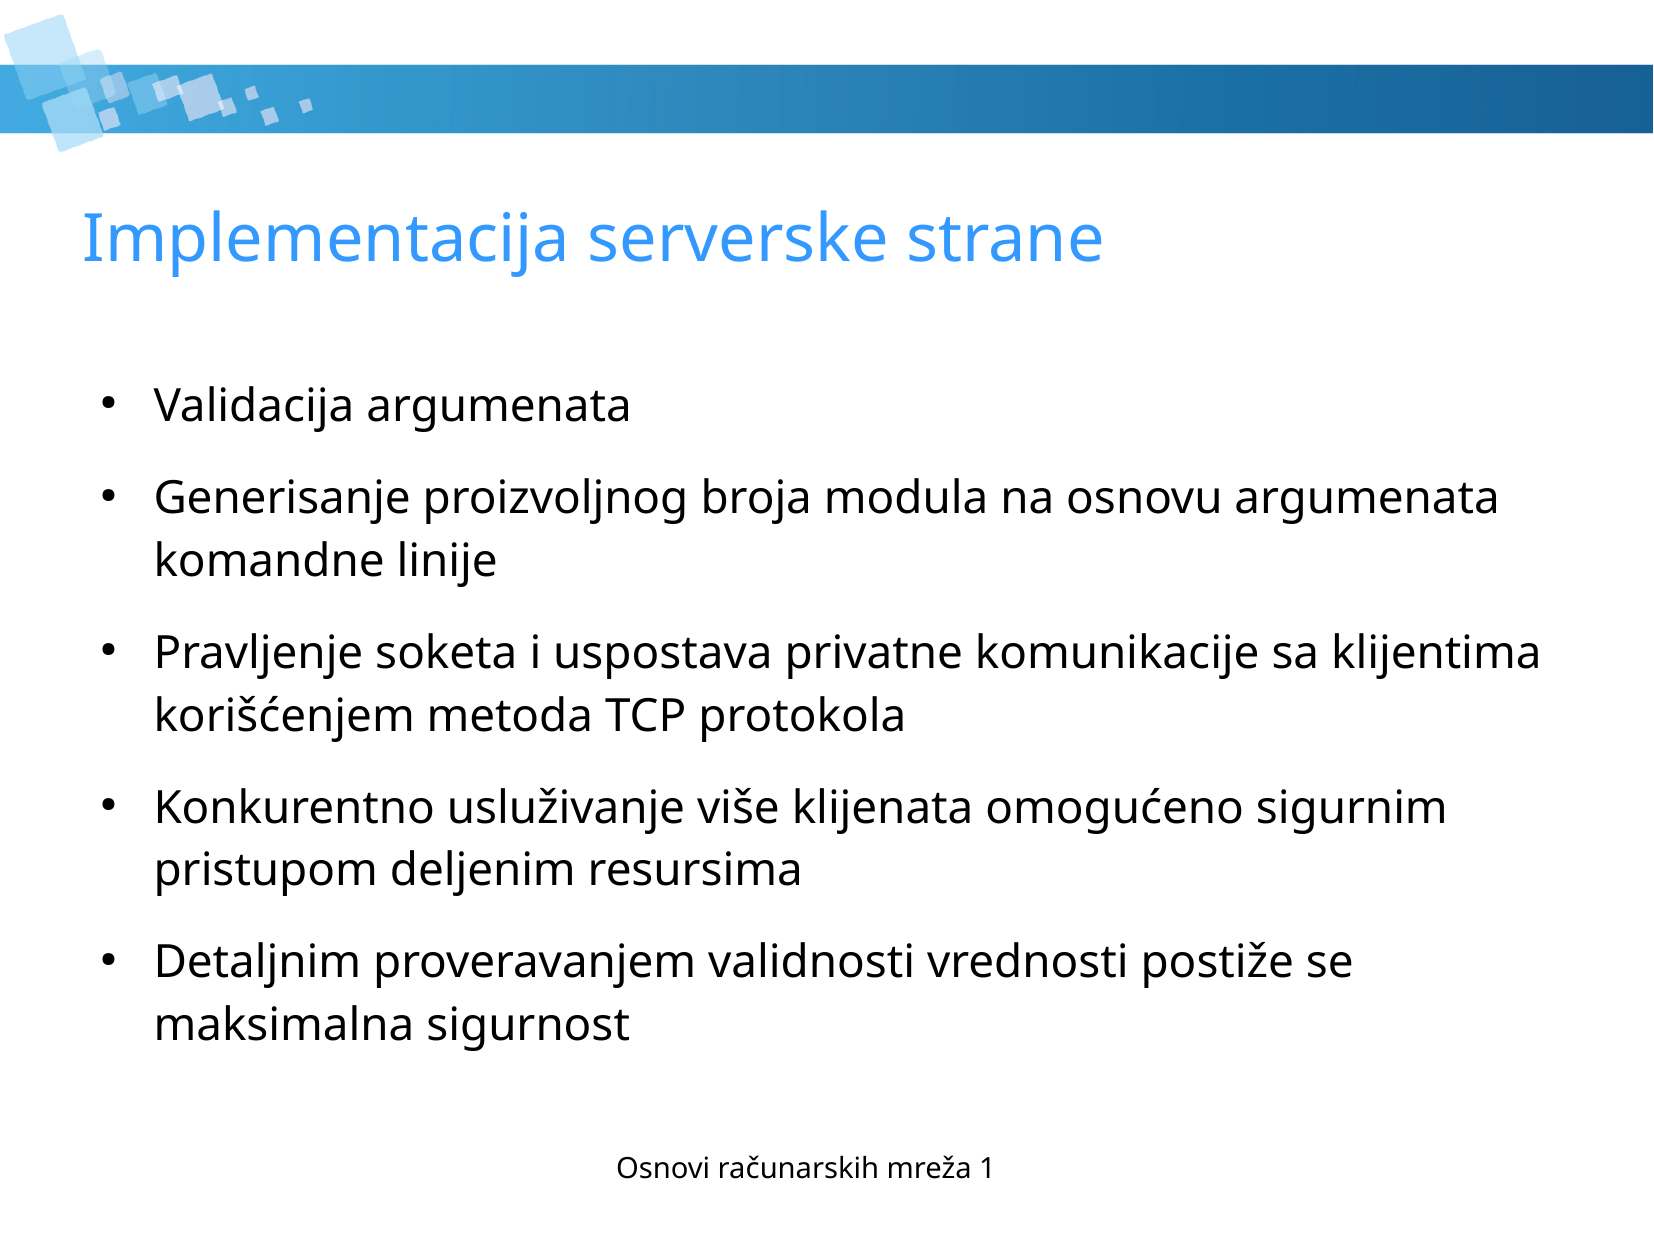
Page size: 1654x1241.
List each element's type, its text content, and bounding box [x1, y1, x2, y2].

title Implementacija serverske strane [82, 132, 1571, 340]
list Validacija argumenata Generisanje proizvoljnog broja modula na osnovu argumenata komandne linije Pravljenje soketa i uspostava privatne komunikacije sa klijentima korišćenjem metoda TCP protokola Konkurentno usluživanje više klijenata omogućeno sigurnim pristupom deljenim resursima Detaljnim proveravanjem validnosti vrednosti postiže se maksimalna sigurnost [82, 372, 1571, 1093]
picture [0, 0, 1653, 1238]
